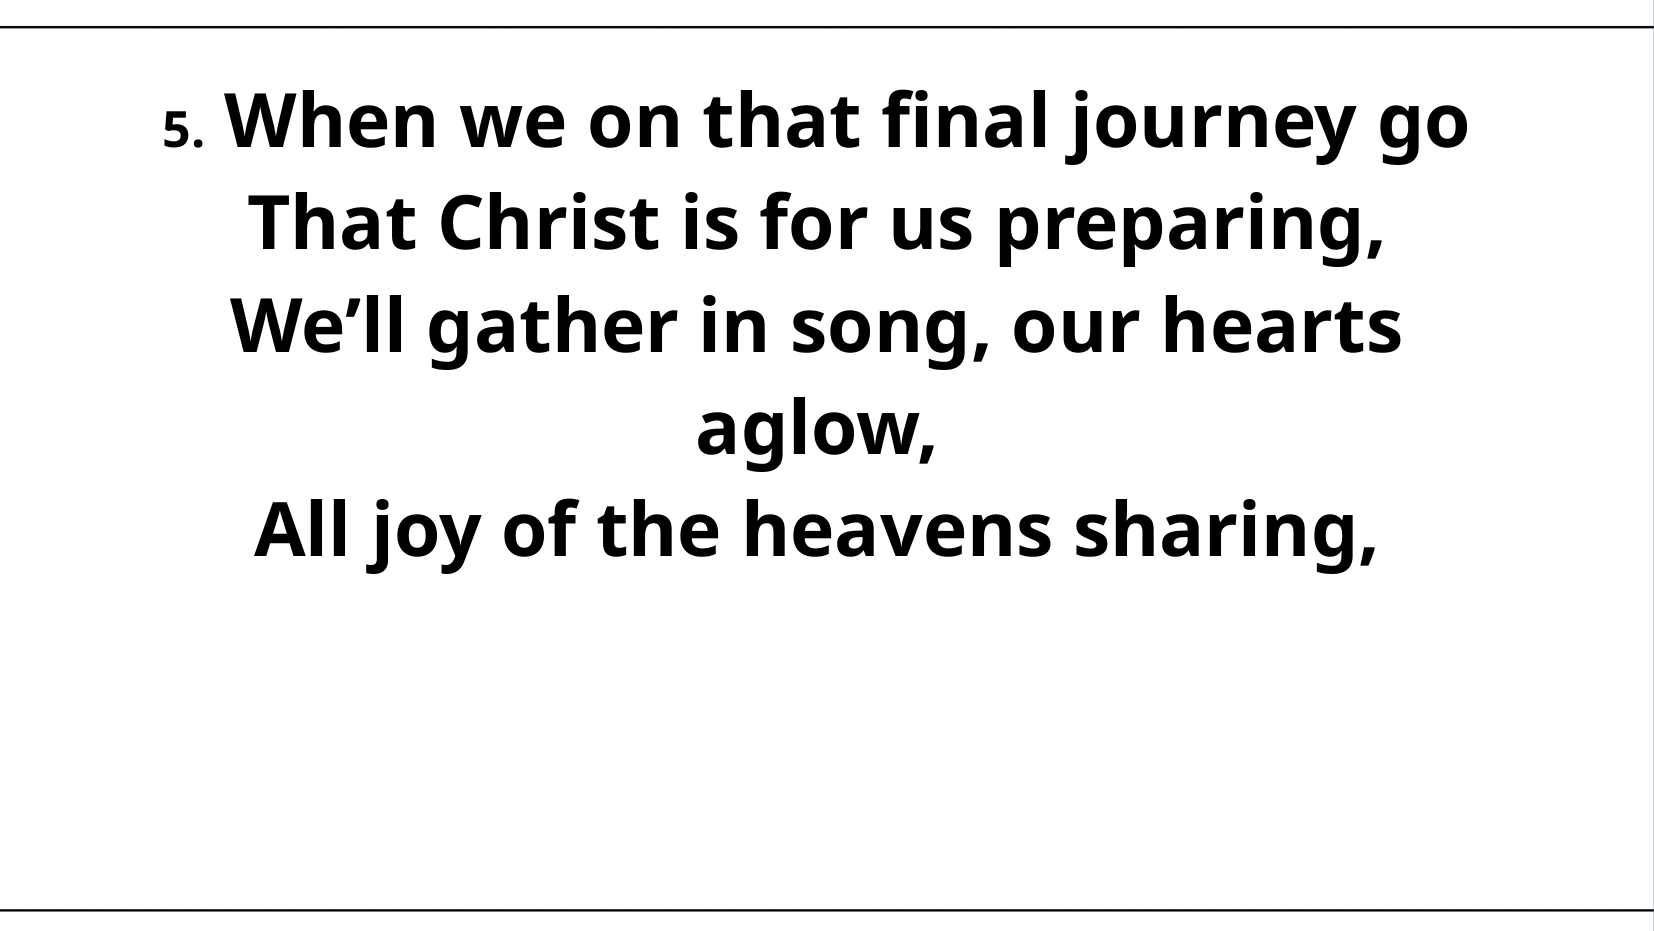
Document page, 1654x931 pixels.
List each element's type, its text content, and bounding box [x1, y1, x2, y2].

picture [0, 0, 1654, 931]
text_box 5. When we on that final journey go That Christ is for us preparing, We’ll gather in song, our hearts aglow, All joy of the heavens sharing, [105, 60, 1531, 475]
